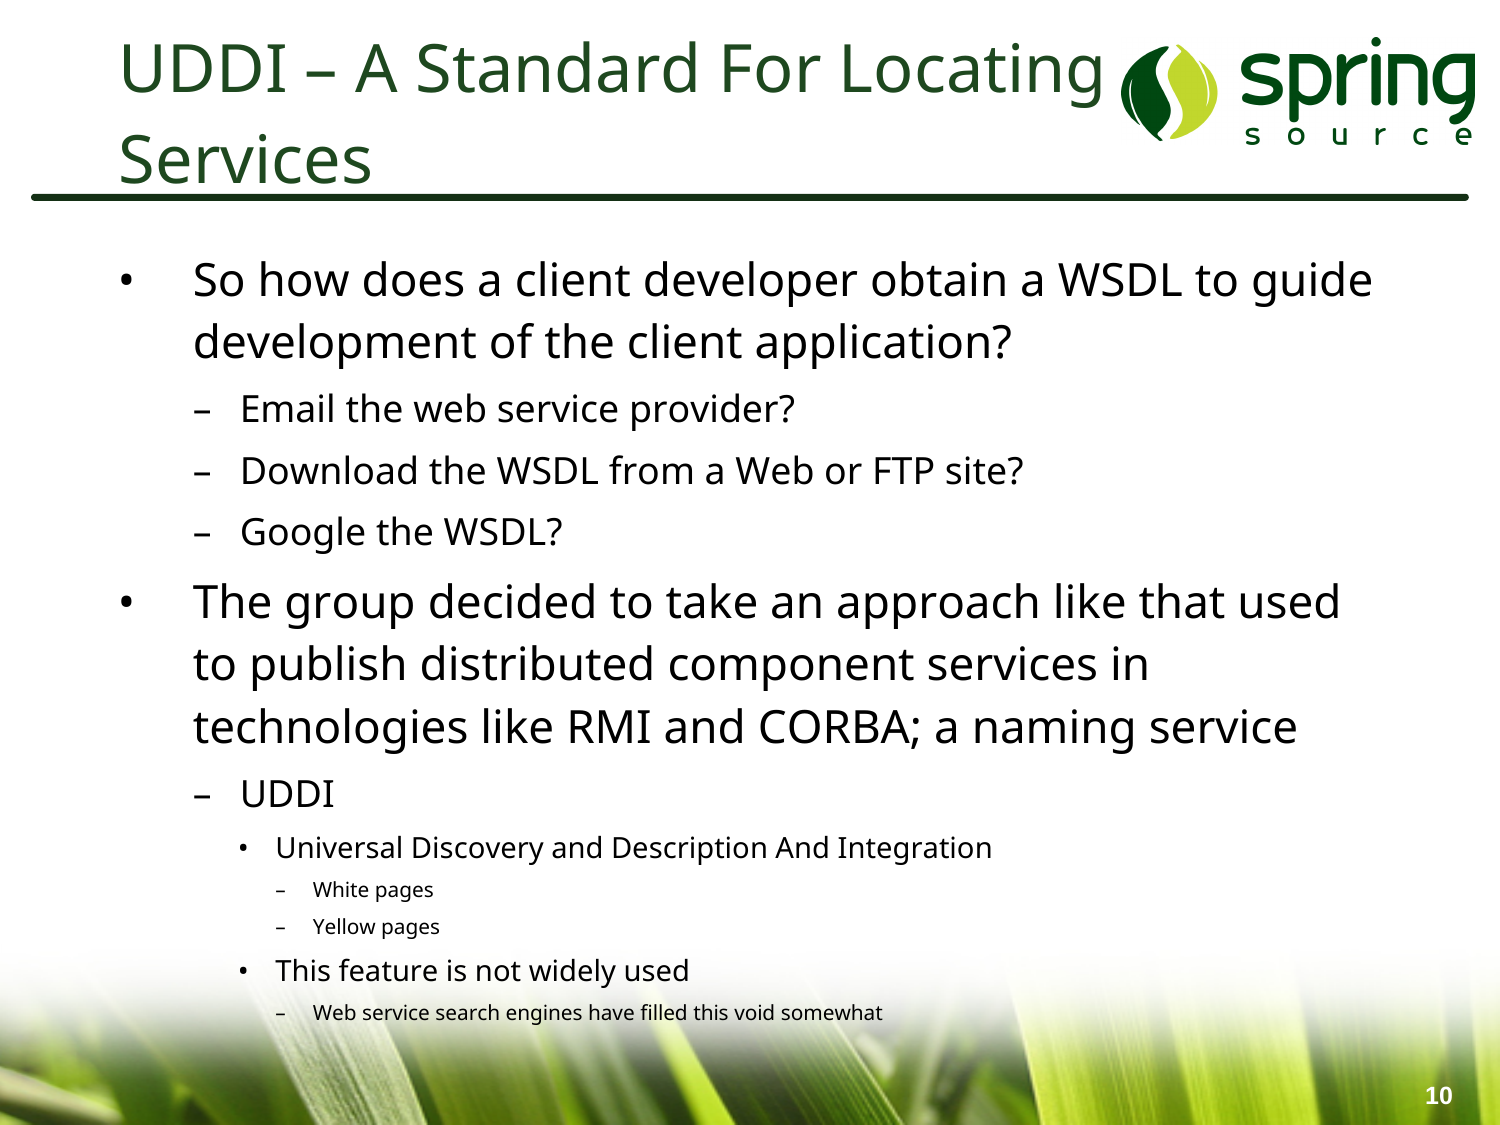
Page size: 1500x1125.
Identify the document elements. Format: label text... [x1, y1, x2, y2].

picture [1136, 37, 1475, 145]
list So how does a client developer obtain a WSDL to guide development of the client application? Email the web service provider? Download the WSDL from a Web or FTP site? Google the WSDL? The group decided to take an approach like that used to publish distributed component services in technologies like RMI and CORBA; a naming service UDDI Universal Discovery and Description And Integration White pages Yellow pages This feature is not widely used Web service search engines have filled this void somewhat [103, 239, 1394, 1054]
picture [0, 944, 1500, 1125]
title UDDI – A Standard For Locating Services [103, 13, 1136, 191]
